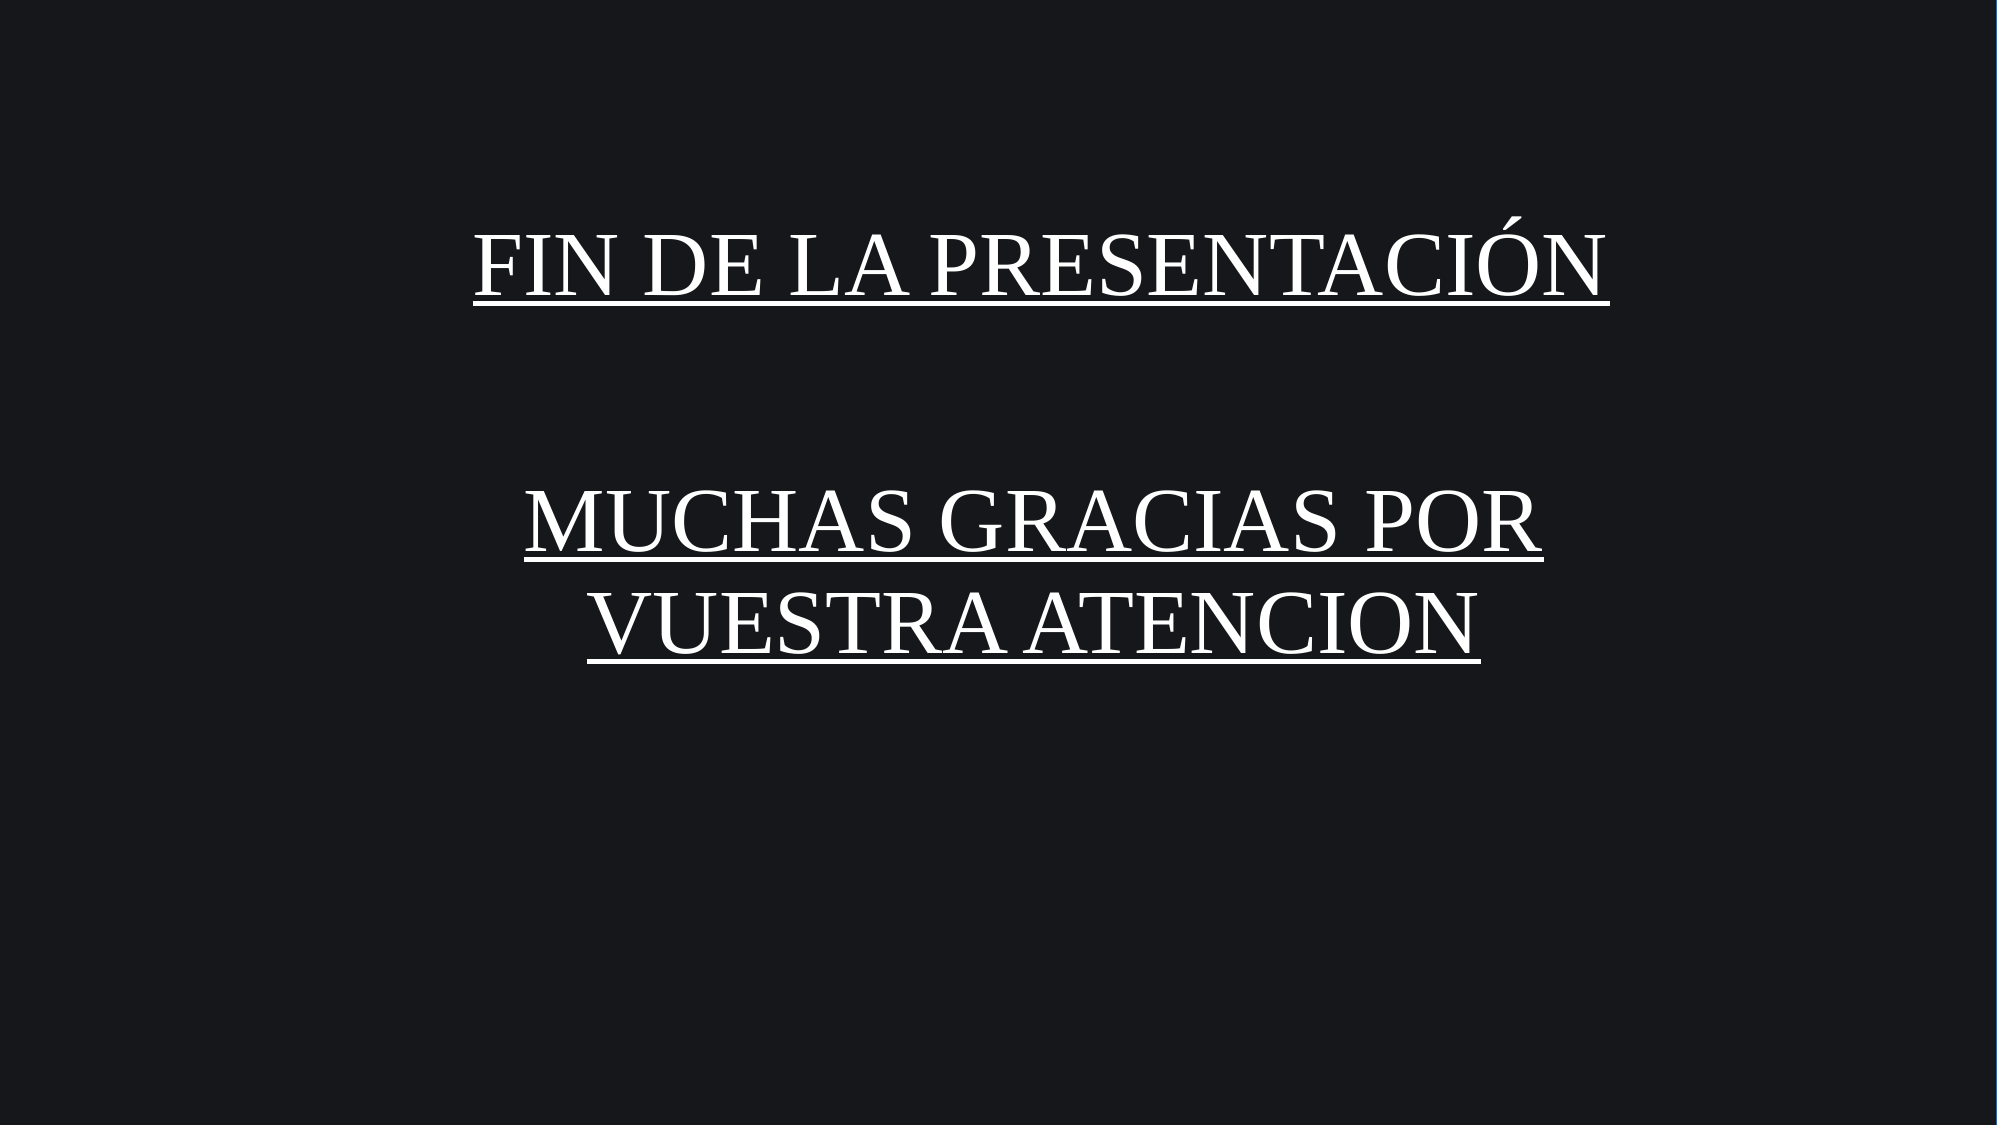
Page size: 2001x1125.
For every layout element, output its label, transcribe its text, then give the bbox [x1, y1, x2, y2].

title FIN DE LA PRESENTACIÓN [472, 163, 1620, 367]
text_box [0, 0, 1997, 1125]
title MUCHAS GRACIAS POR VUESTRA ATENCION [460, 470, 1608, 674]
